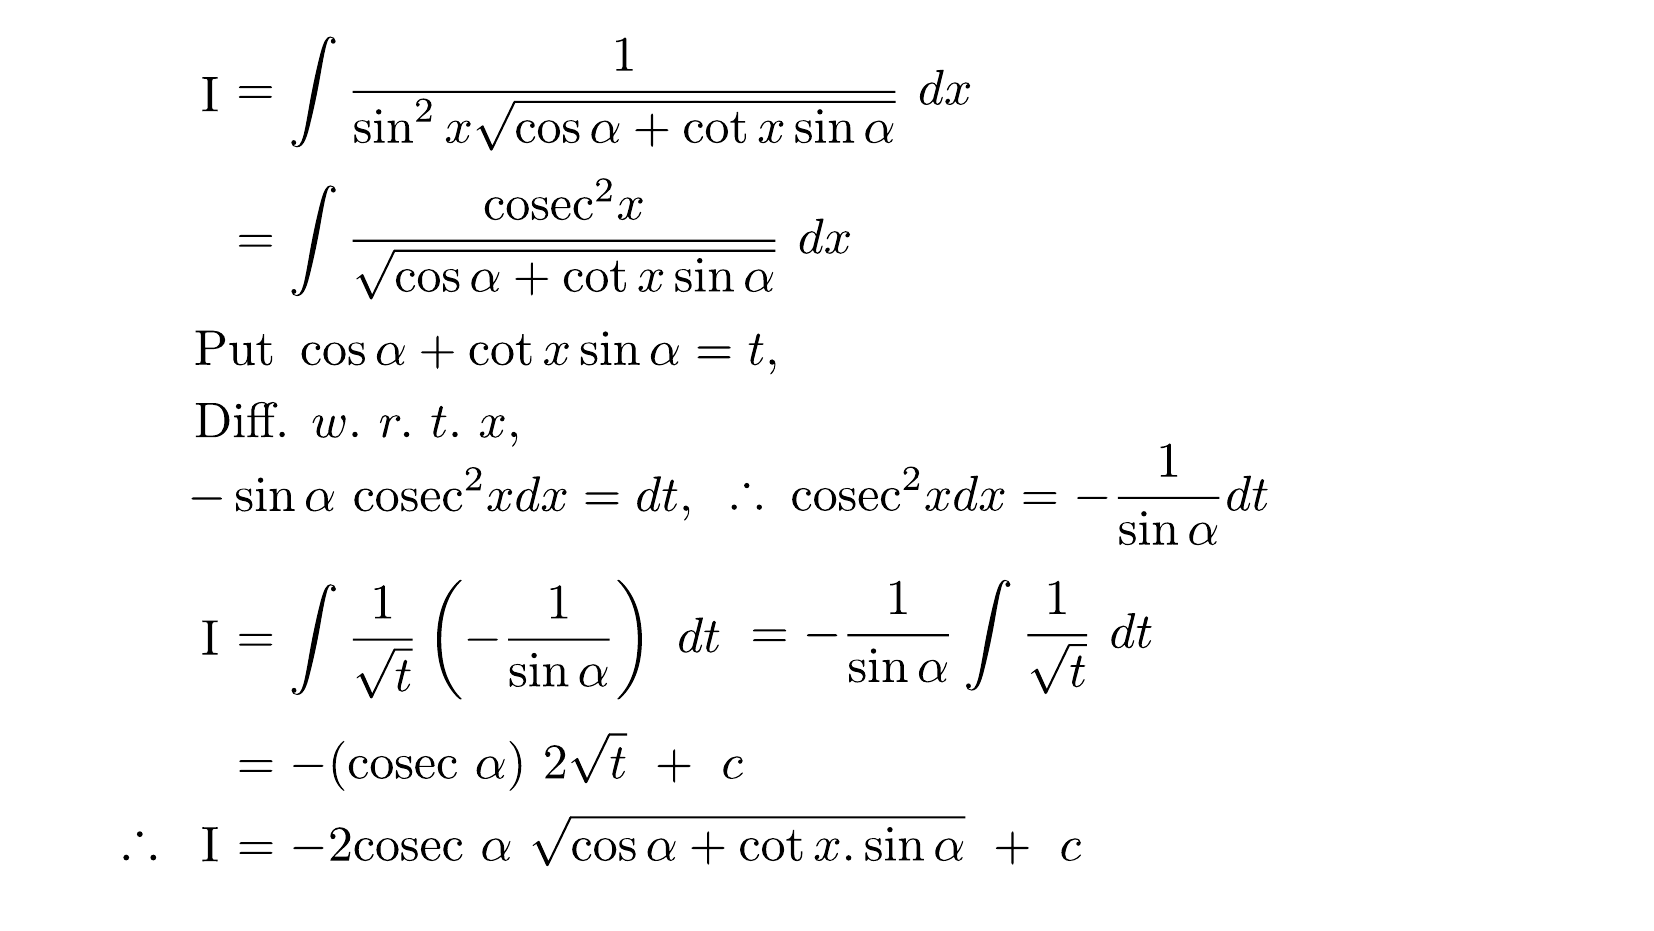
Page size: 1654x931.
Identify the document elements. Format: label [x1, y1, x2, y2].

text_box [238, 36, 971, 151]
text_box [123, 831, 157, 861]
text_box [752, 579, 1152, 695]
text_box [238, 579, 720, 700]
title [47, 37, 1607, 898]
text_box [195, 330, 776, 375]
text_box [202, 620, 218, 655]
text_box [792, 443, 1268, 546]
text_box [238, 178, 851, 300]
text_box [202, 827, 218, 862]
text_box [195, 401, 518, 447]
text_box [202, 77, 218, 112]
text_box [731, 482, 762, 510]
text_box [189, 467, 690, 521]
text_box [239, 816, 1081, 867]
text_box [238, 733, 743, 791]
